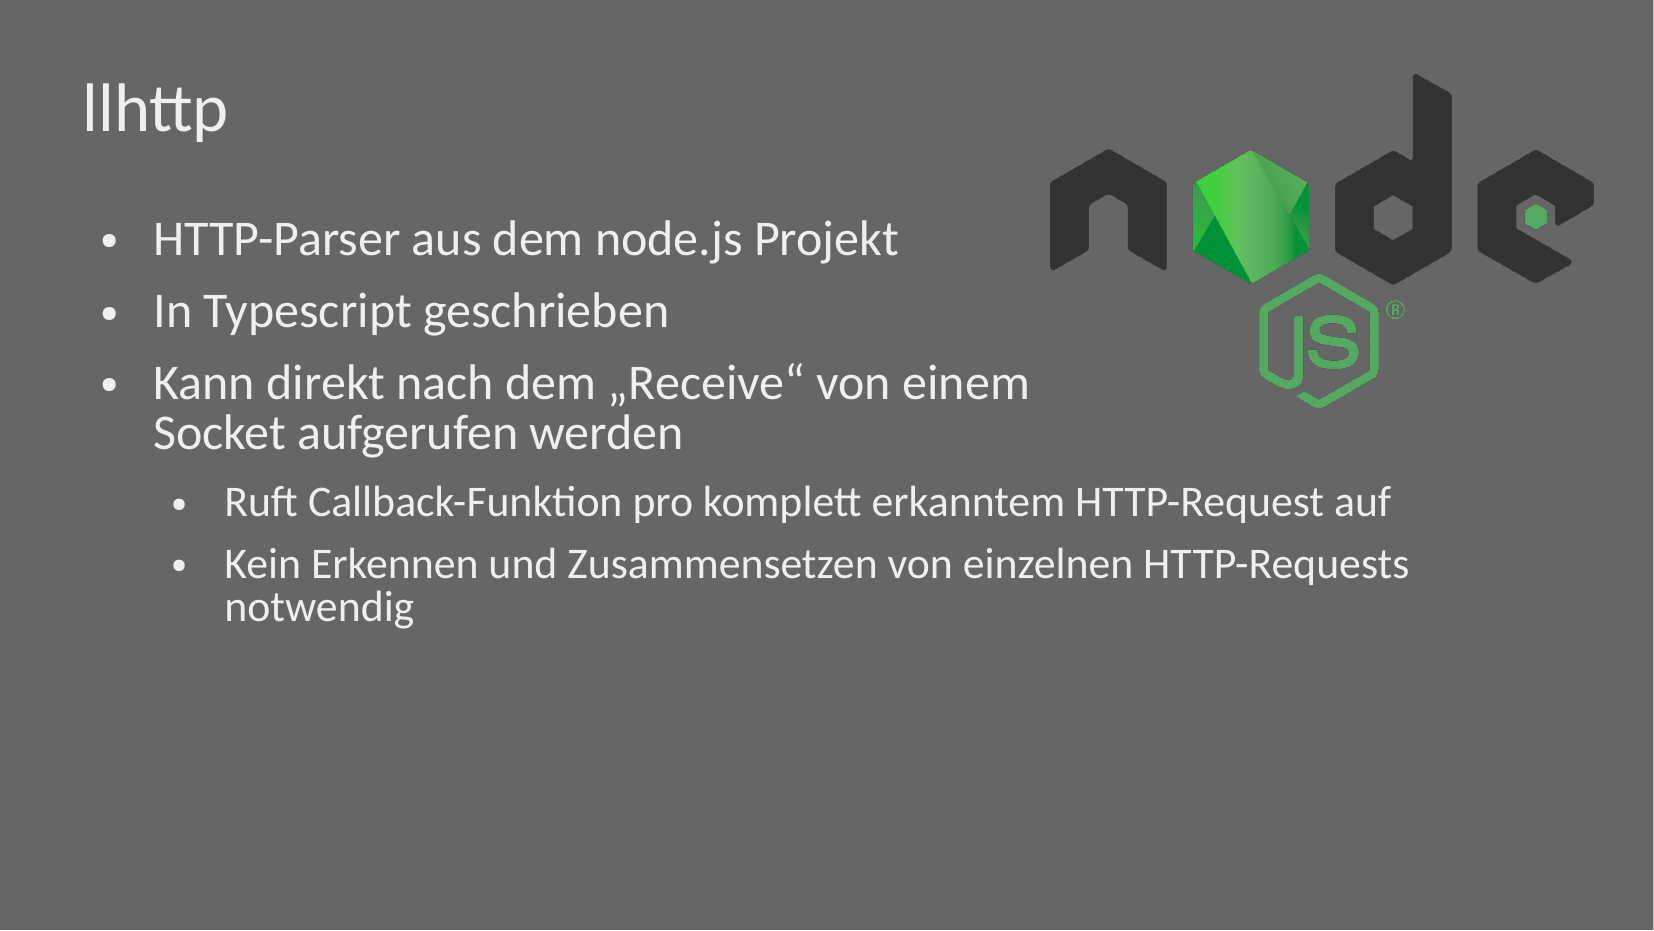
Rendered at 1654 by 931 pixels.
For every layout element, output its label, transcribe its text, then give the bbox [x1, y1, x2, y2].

list HTTP-Parser aus dem node.js Projekt In Typescript geschrieben Kann direkt nach dem „Receive“ von einem Socket aufgerufen werden Ruft Callback-Funktion pro komplett erkanntem HTTP-Request auf Kein Erkennen und Zusammensetzen von einzelnen HTTP-Requests notwendig [82, 217, 1571, 758]
title llhttp [82, 37, 1571, 193]
picture [1050, 74, 1594, 408]
